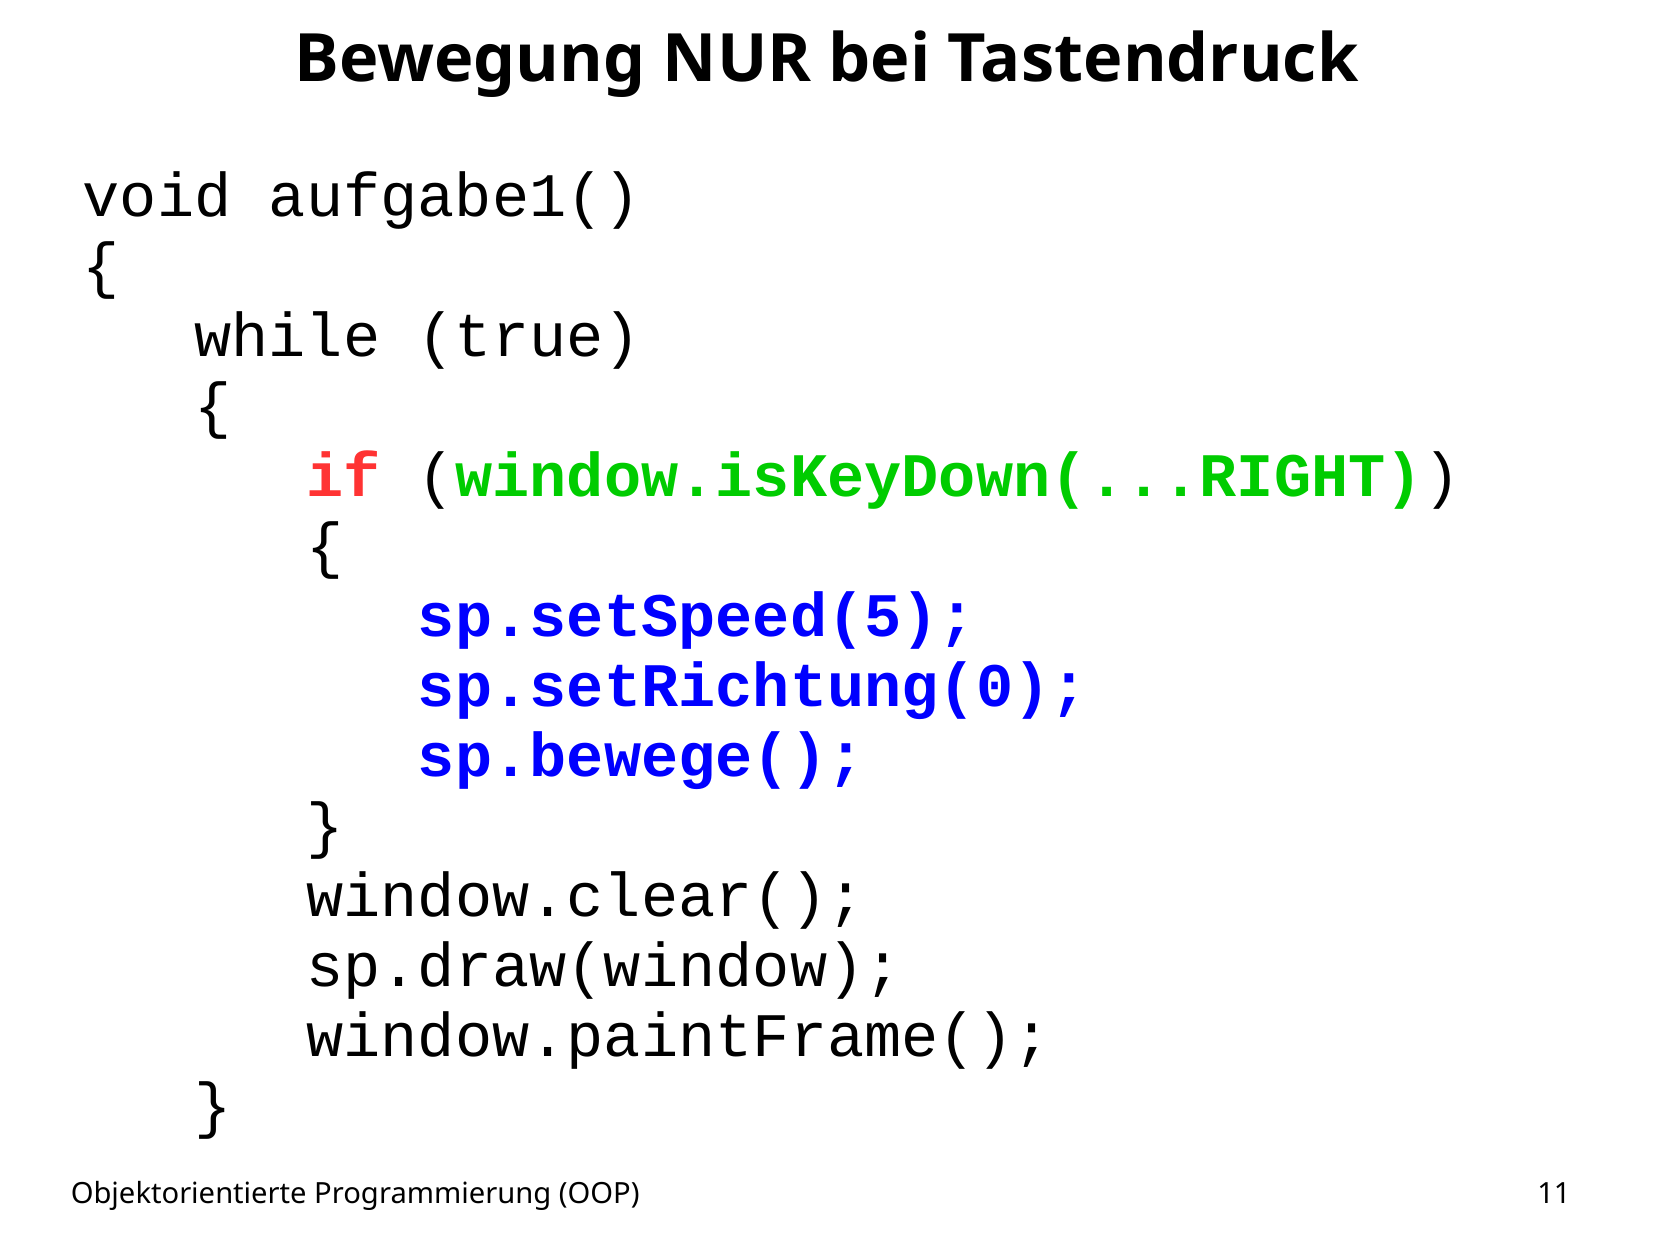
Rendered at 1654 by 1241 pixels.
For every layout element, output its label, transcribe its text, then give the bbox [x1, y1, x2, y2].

title Bewegung NUR bei Tastendruck [0, 5, 1654, 107]
list void aufgabe1() { while (true) { if (window.isKeyDown(...RIGHT)) { sp.setSpeed(5); sp.setRichtung(0); sp.bewege(); } window.clear(); sp.draw(window); window.paintFrame(); } [82, 165, 1571, 1146]
